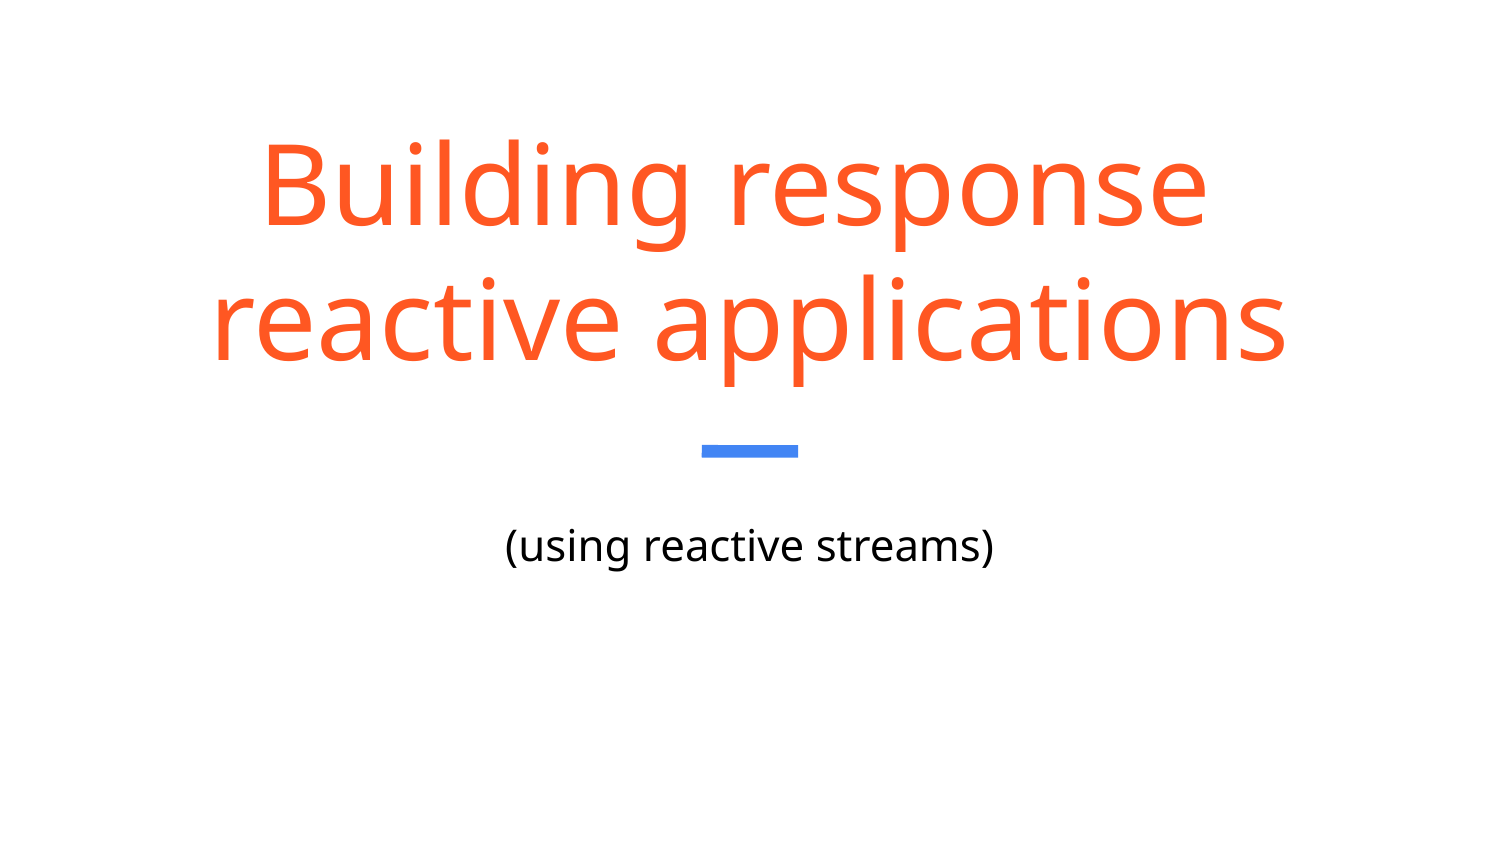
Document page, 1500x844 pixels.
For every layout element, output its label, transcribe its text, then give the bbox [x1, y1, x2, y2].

title Building response reactive applications (using reactive streams) [51, 29, 1449, 586]
